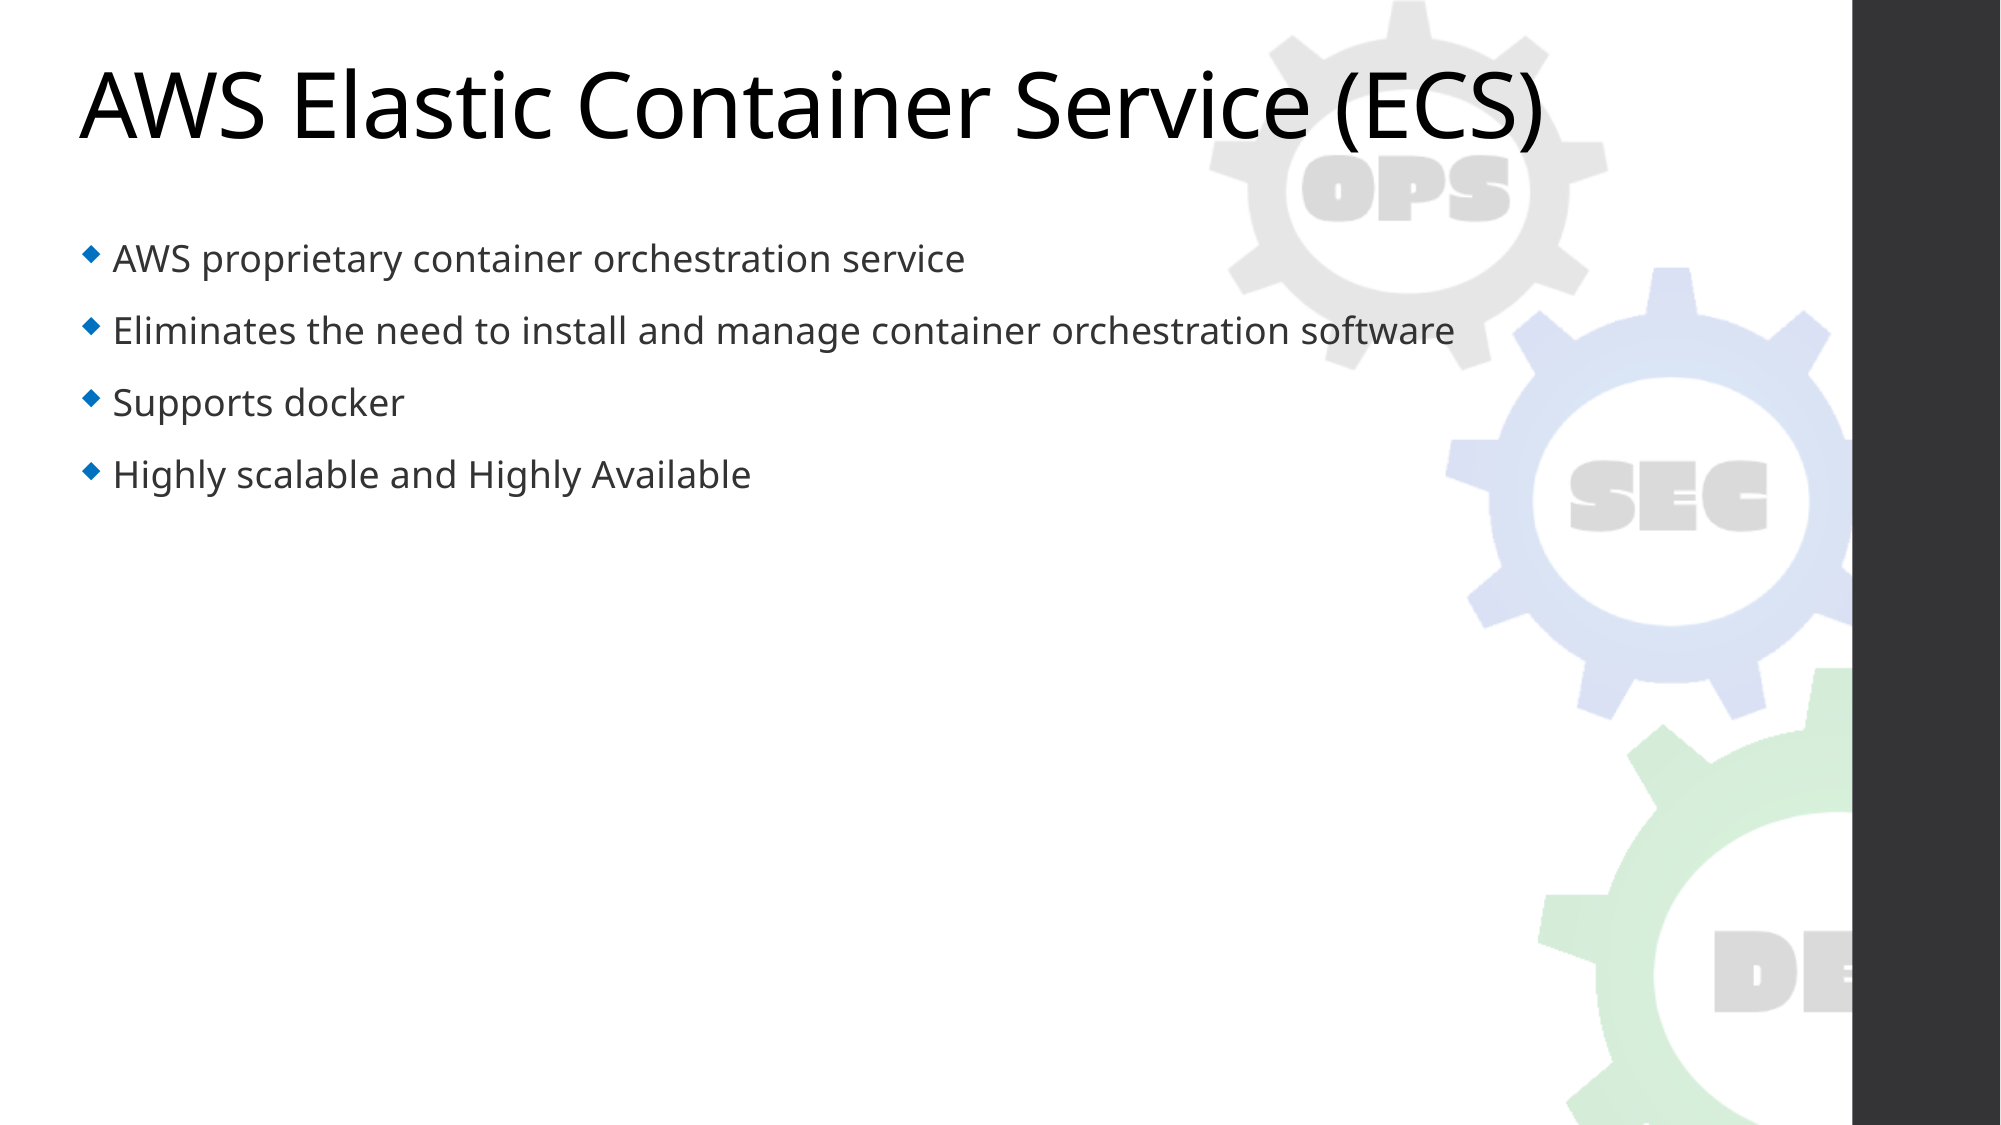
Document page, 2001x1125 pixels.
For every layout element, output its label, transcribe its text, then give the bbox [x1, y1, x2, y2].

list AWS proprietary container orchestration service Eliminates the need to install and manage container orchestration software Supports docker Highly scalable and Highly Available [67, 230, 1801, 1106]
title AWS Elastic Container Service (ECS) [64, 33, 1797, 166]
